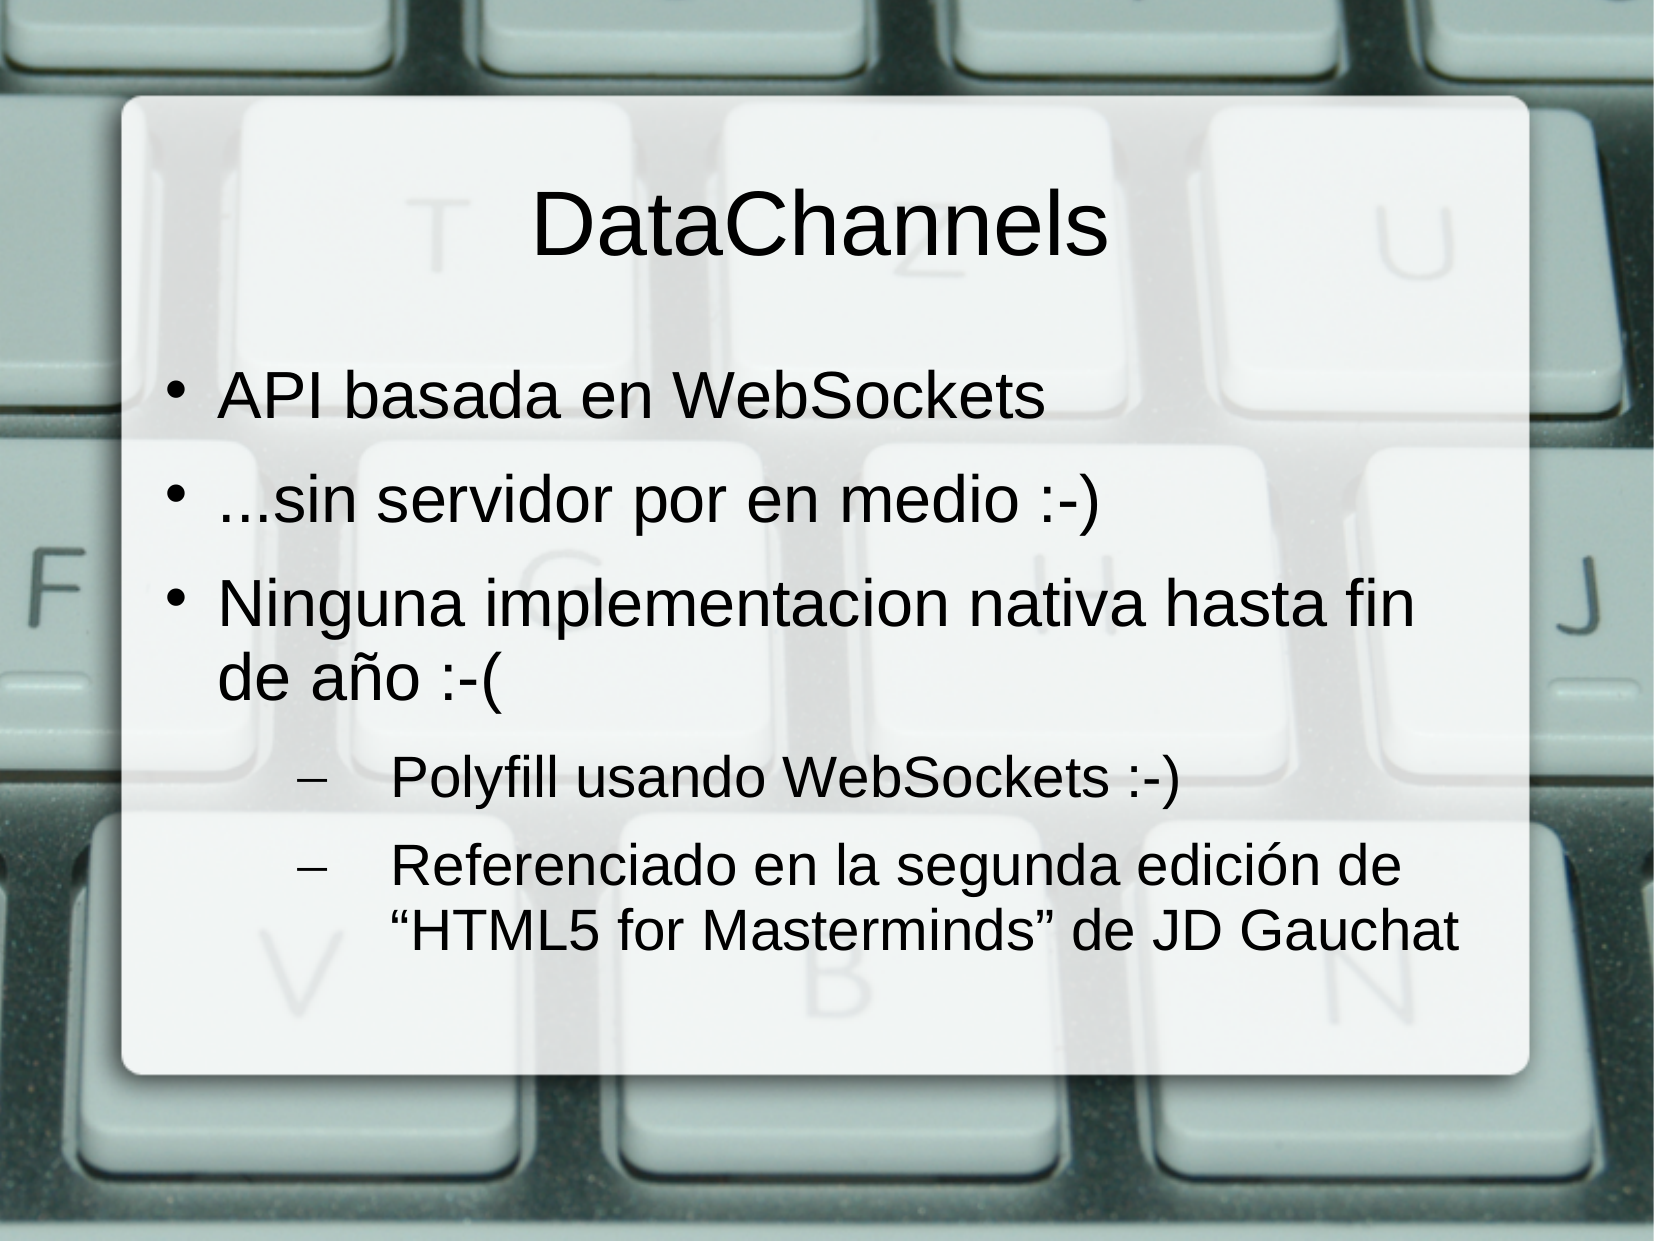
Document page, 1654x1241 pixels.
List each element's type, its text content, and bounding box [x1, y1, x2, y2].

picture [0, 0, 1654, 1241]
title DataChannels [135, 117, 1506, 325]
list API basada en WebSockets ...sin servidor por en medio :-) Ninguna implementacion nativa hasta fin de año :-( Polyfill usando WebSockets :-) Referenciado en la segunda edición de “HTML5 for Masterminds” de JD Gauchat [147, 354, 1506, 1074]
